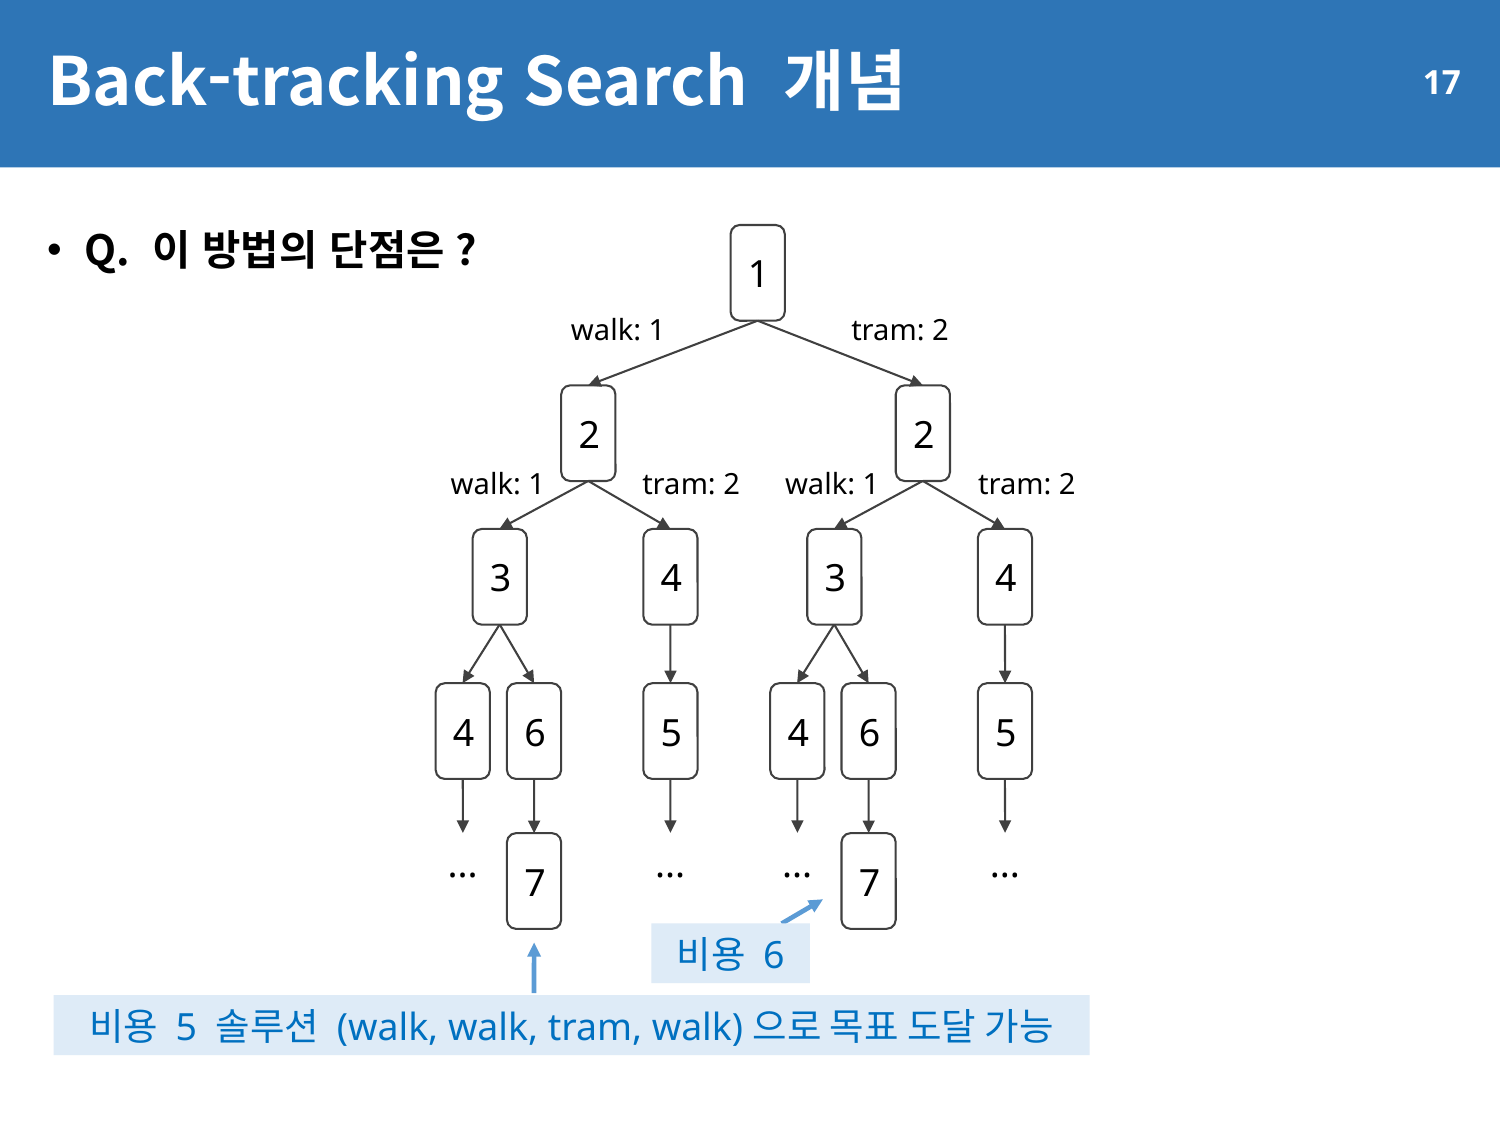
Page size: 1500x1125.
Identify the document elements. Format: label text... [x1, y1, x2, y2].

text_box 비용 5 솔루션 (walk, walk, tram, walk)으로 목표 도달 가능 [53, 995, 1090, 1056]
text_box ... [975, 832, 1035, 893]
text_box walk: 1 [556, 303, 681, 354]
text_box 3 [807, 528, 862, 625]
text_box 1 [730, 224, 785, 321]
text_box 비용 6 [651, 923, 810, 984]
text_box ... [432, 832, 493, 893]
text_box tram: 2 [627, 457, 755, 508]
text_box 3 [472, 528, 527, 625]
text_box 6 [841, 683, 896, 779]
text_box 4 [977, 528, 1033, 625]
text_box 4 [643, 528, 698, 625]
text_box walk: 1 [770, 457, 895, 508]
text_box 5 [977, 683, 1033, 779]
text_box tram: 2 [836, 303, 964, 354]
text_box 5 [643, 683, 698, 779]
text_box 6 [506, 683, 562, 779]
text_box 2 [895, 385, 951, 482]
list Q. 이 방법의 단점은? [32, 206, 1476, 1100]
text_box 2 [561, 385, 616, 482]
text_box 7 [841, 833, 896, 929]
text_box 7 [506, 833, 562, 929]
text_box 4 [770, 683, 825, 779]
text_box 4 [435, 683, 490, 779]
text_box ... [640, 832, 701, 893]
slide_number <number> [1273, 53, 1476, 114]
text_box tram: 2 [963, 457, 1091, 508]
text_box ... [767, 832, 828, 893]
title Back-tracking Search 개념 [32, 20, 1476, 148]
text_box walk: 1 [435, 457, 561, 508]
